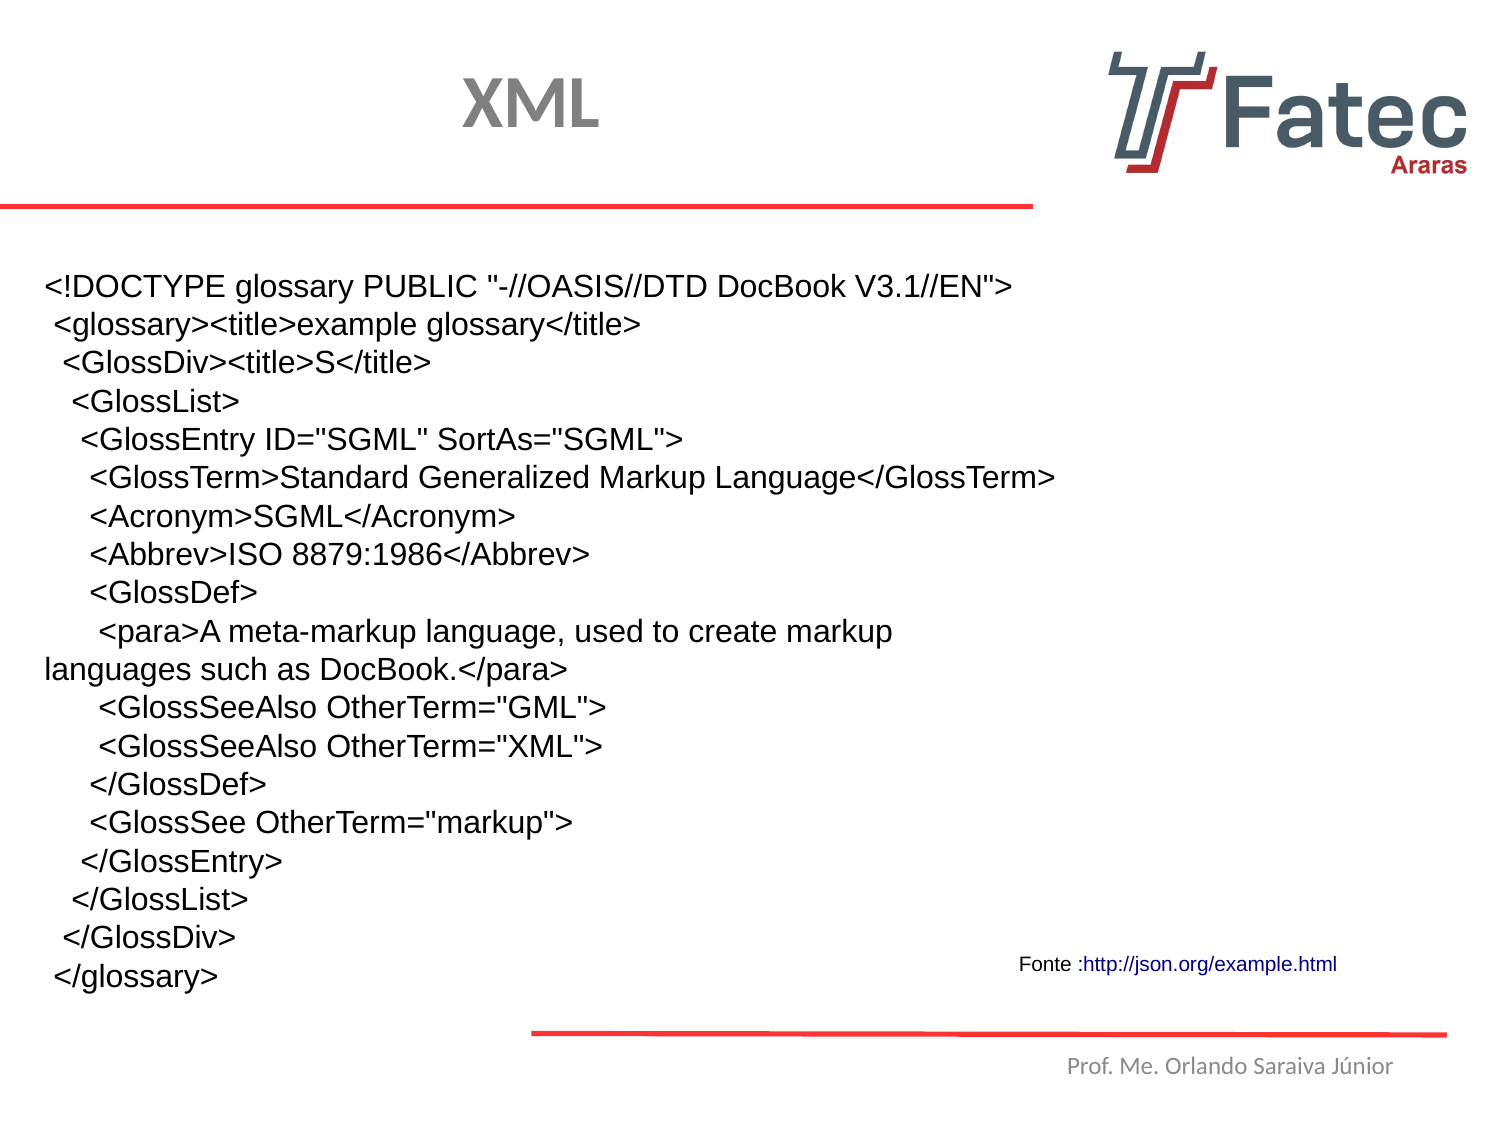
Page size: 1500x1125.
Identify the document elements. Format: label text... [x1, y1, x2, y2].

picture [1100, 0, 1479, 237]
list <!DOCTYPE glossary PUBLIC "-//OASIS//DTD DocBook V3.1//EN"> <glossary><title>example glossary</title> <GlossDiv><title>S</title> <GlossList> <GlossEntry ID="SGML" SortAs="SGML"> <GlossTerm>Standard Generalized Markup Language</GlossTerm> <Acronym>SGML</Acronym> <Abbrev>ISO 8879:1986</Abbrev> <GlossDef> <para>A meta-markup language, used to create markup languages such as DocBook.</para> <GlossSeeAlso OtherTerm="GML"> <GlossSeeAlso OtherTerm="XML"> </GlossDef> <GlossSee OtherTerm="markup"> </GlossEntry> </GlossList> </GlossDiv> </glossary> [29, 265, 1359, 1004]
text_box Fonte :http://json.org/example.html [1003, 944, 1359, 1007]
title XML [0, 45, 1063, 233]
